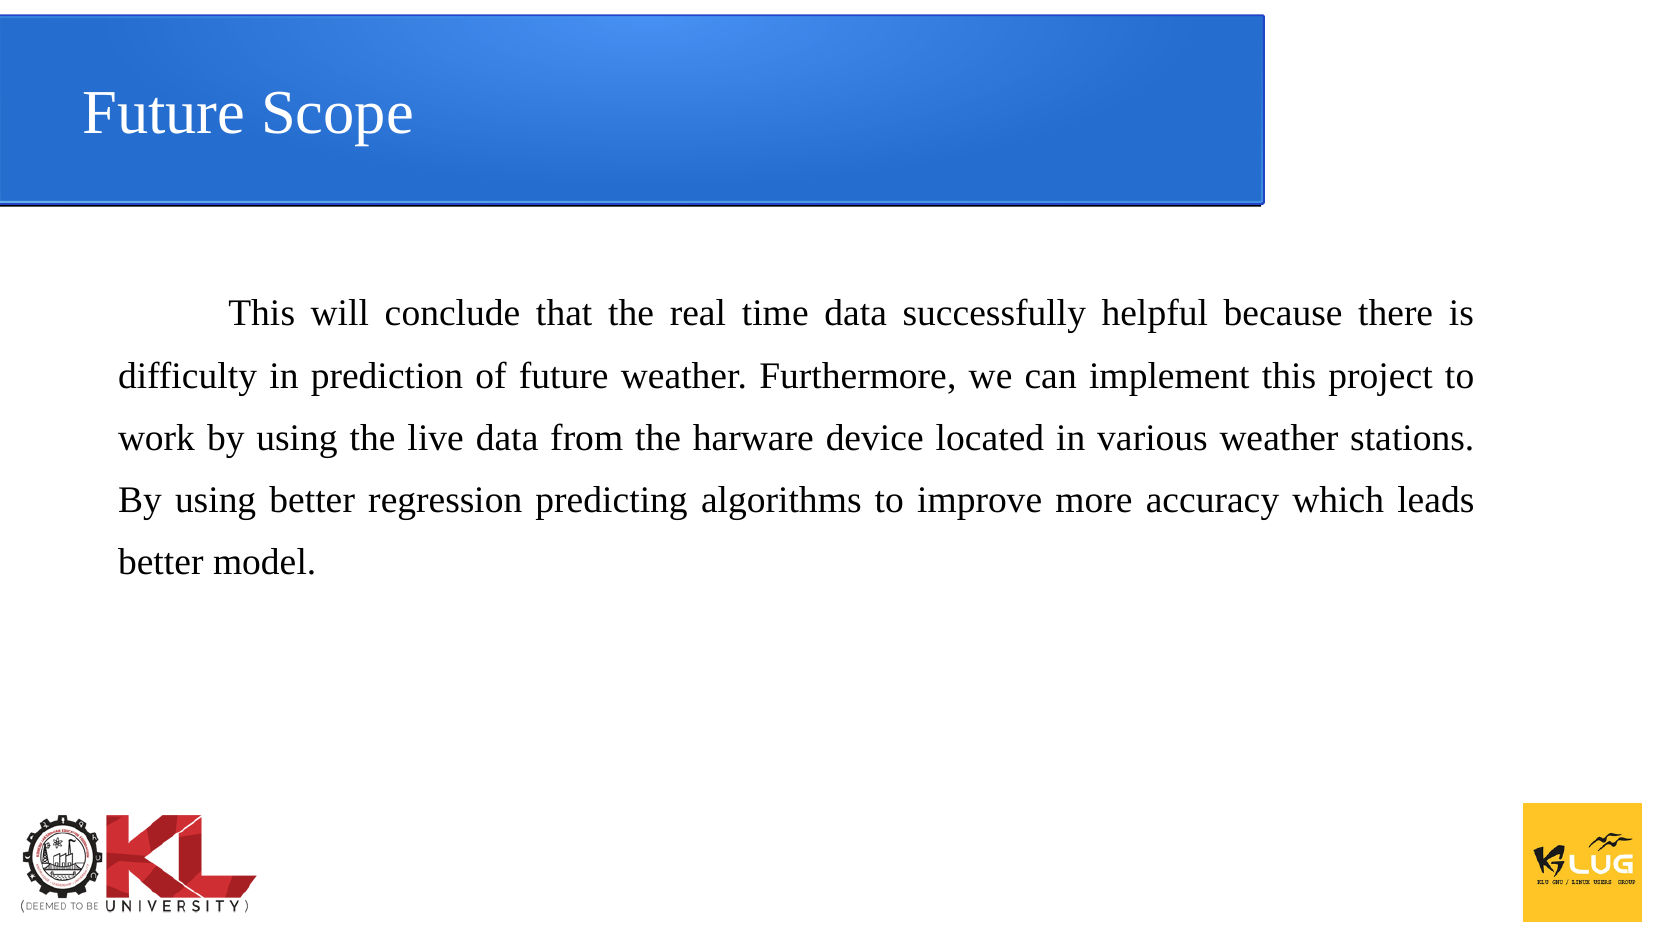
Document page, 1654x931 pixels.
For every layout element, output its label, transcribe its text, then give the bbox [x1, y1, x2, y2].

picture [1523, 803, 1642, 922]
list This will conclude that the real time data successfully helpful because there is difficulty in prediction of future weather. Furthermore, we can implement this project to work by using the live data from the harware device located in various weather stations. By using better regression predicting algorithms to improve more accuracy which leads better model. [118, 271, 1477, 812]
picture [10, 803, 260, 922]
title Future Scope [82, 35, 1235, 189]
